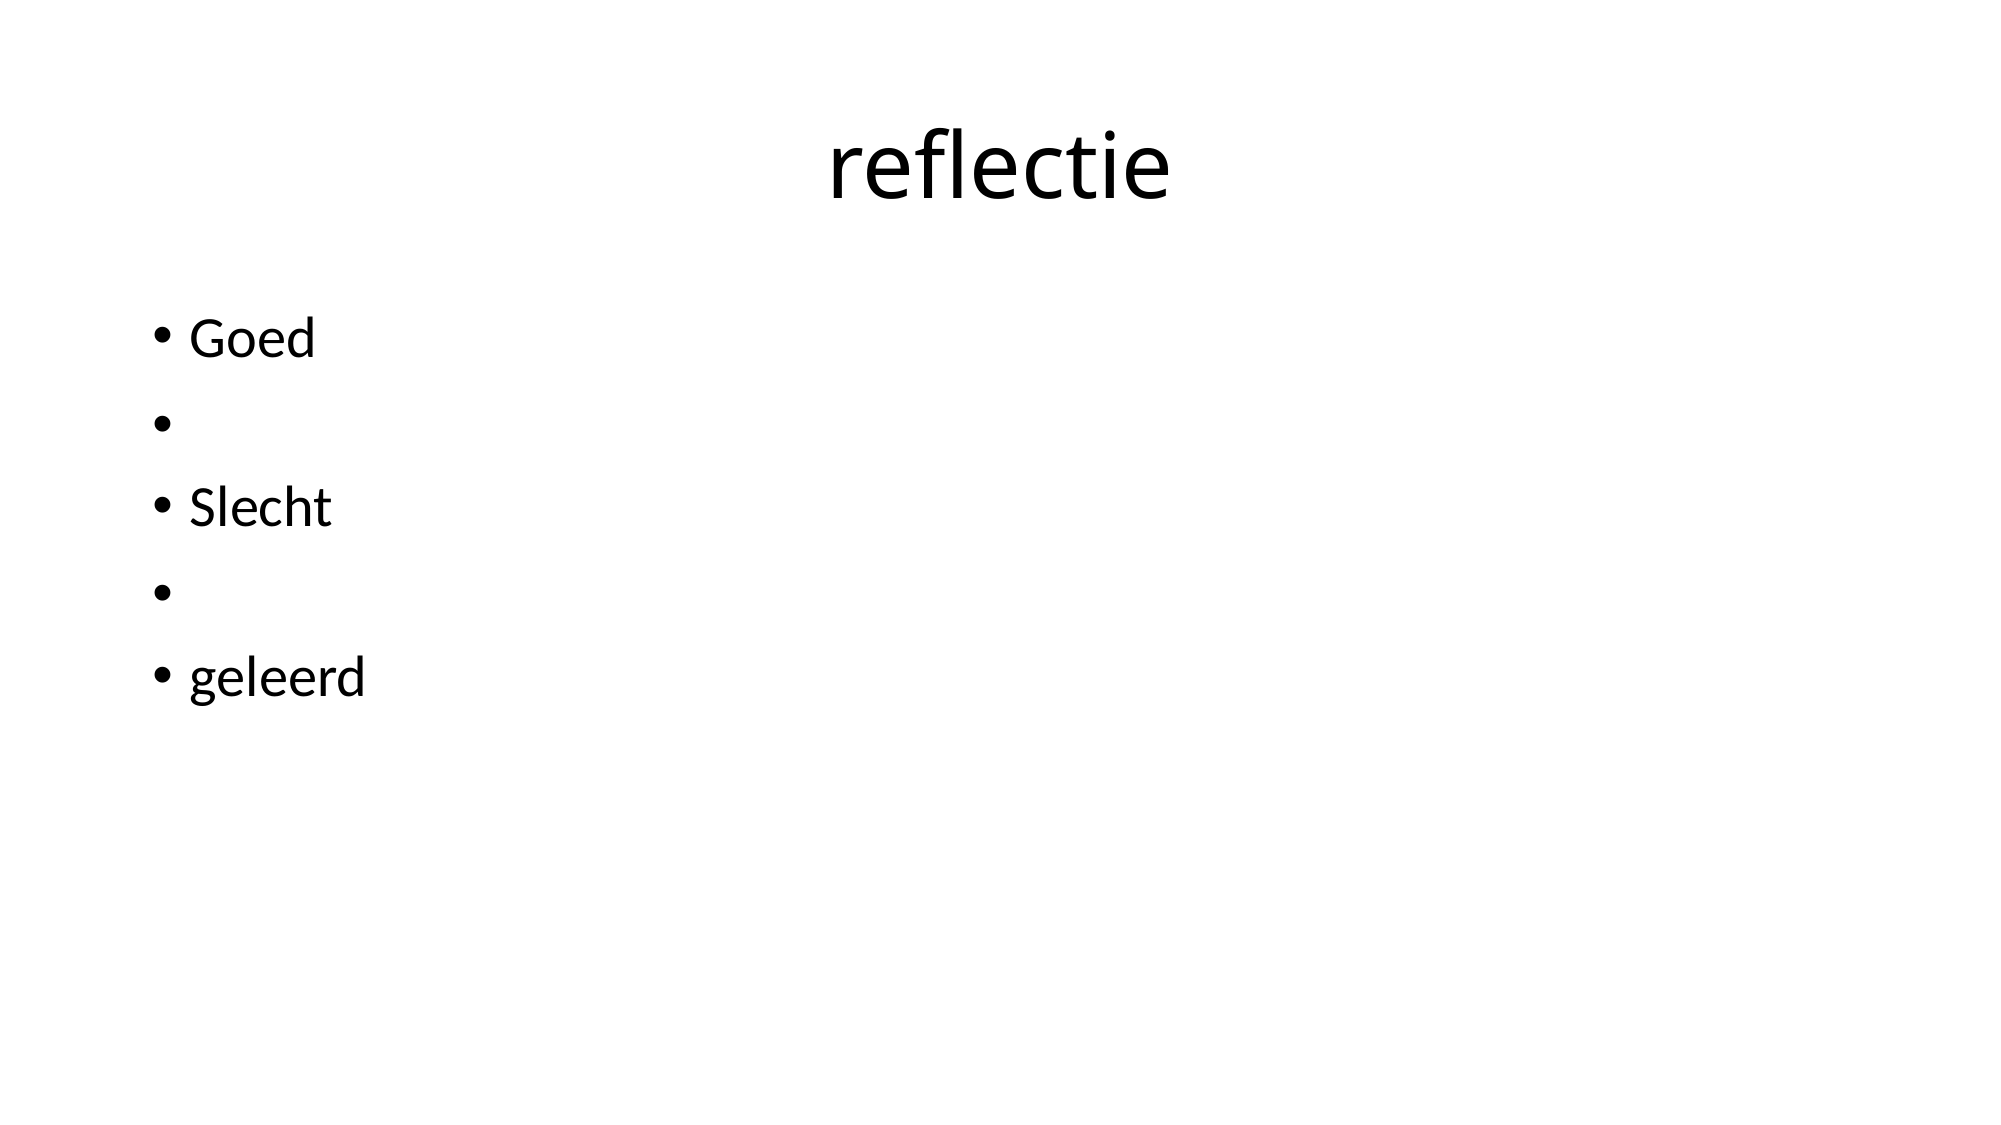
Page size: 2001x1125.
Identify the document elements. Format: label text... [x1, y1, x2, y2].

title reflectie [137, 59, 1863, 278]
list Goed Slecht geleerd [137, 299, 1863, 1014]
